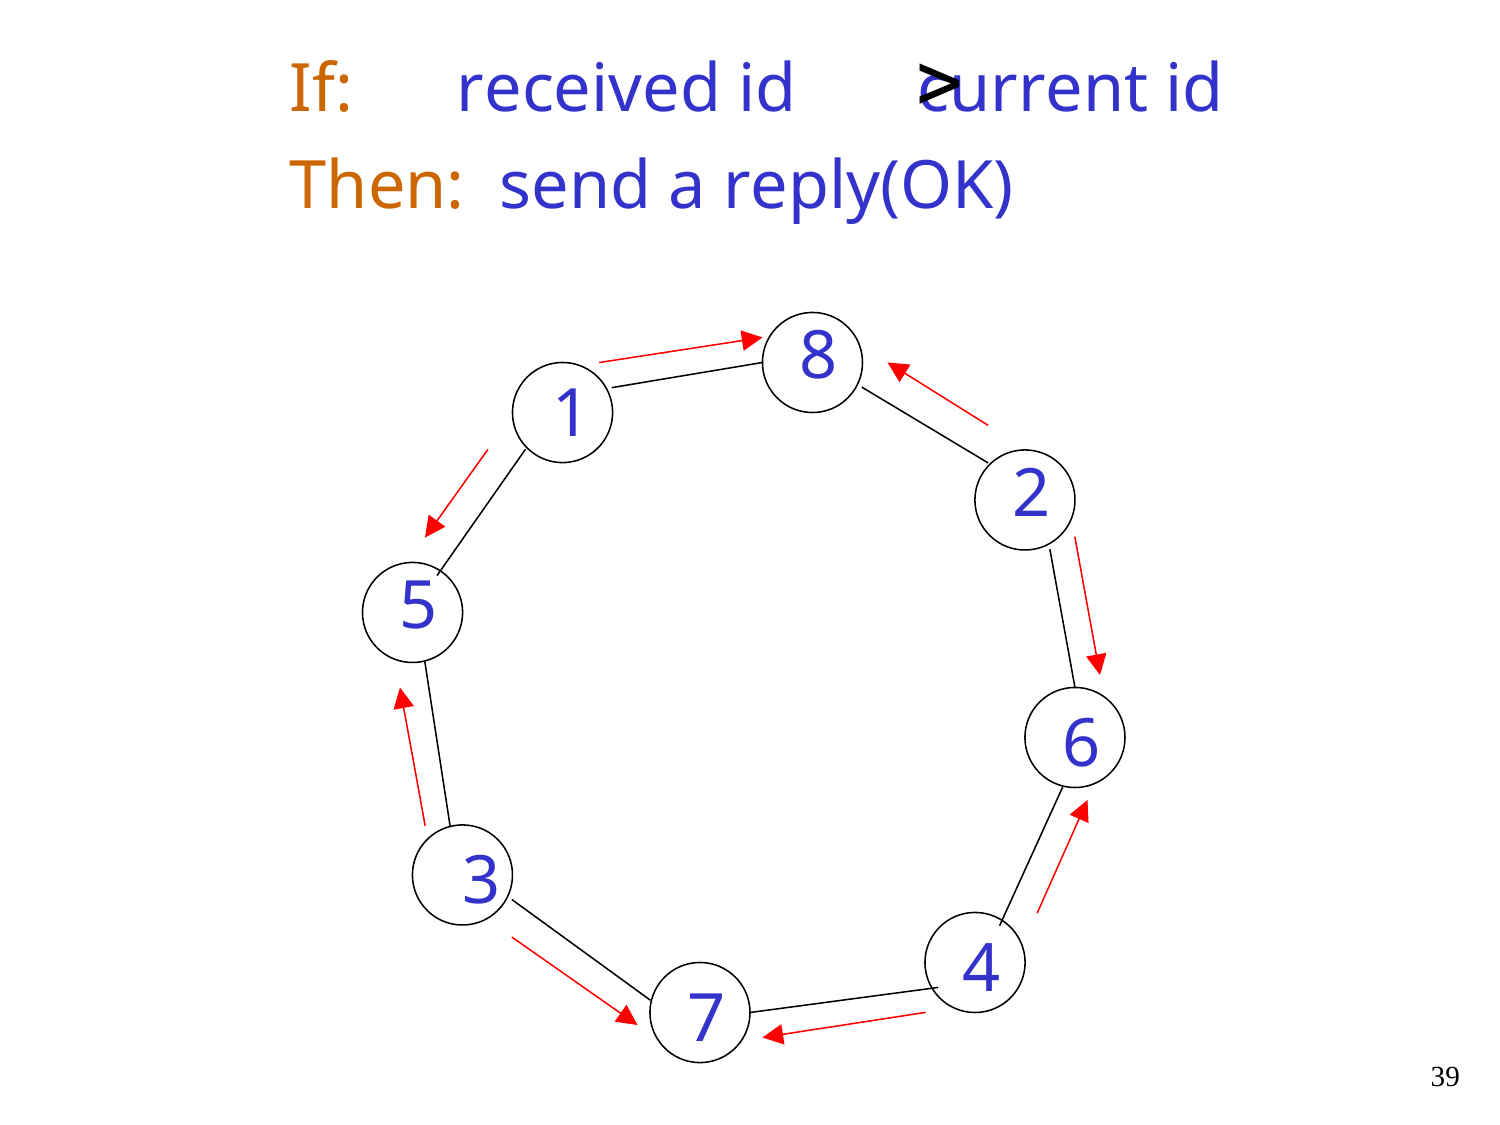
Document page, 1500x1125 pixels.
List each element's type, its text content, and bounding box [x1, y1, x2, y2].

text_box 3 [447, 829, 516, 925]
text_box 7 [672, 966, 741, 1063]
text_box 8 [784, 304, 853, 400]
text_box 1 [537, 362, 606, 458]
text_box 5 [384, 554, 453, 650]
text_box <number> [1162, 1049, 1476, 1101]
chart [912, 62, 963, 113]
text_box 6 [1047, 691, 1116, 788]
text_box If: received id current id Then: send a reply(OK) [274, 37, 1240, 230]
text_box 2 [997, 441, 1066, 538]
text_box 4 [947, 916, 1016, 1013]
